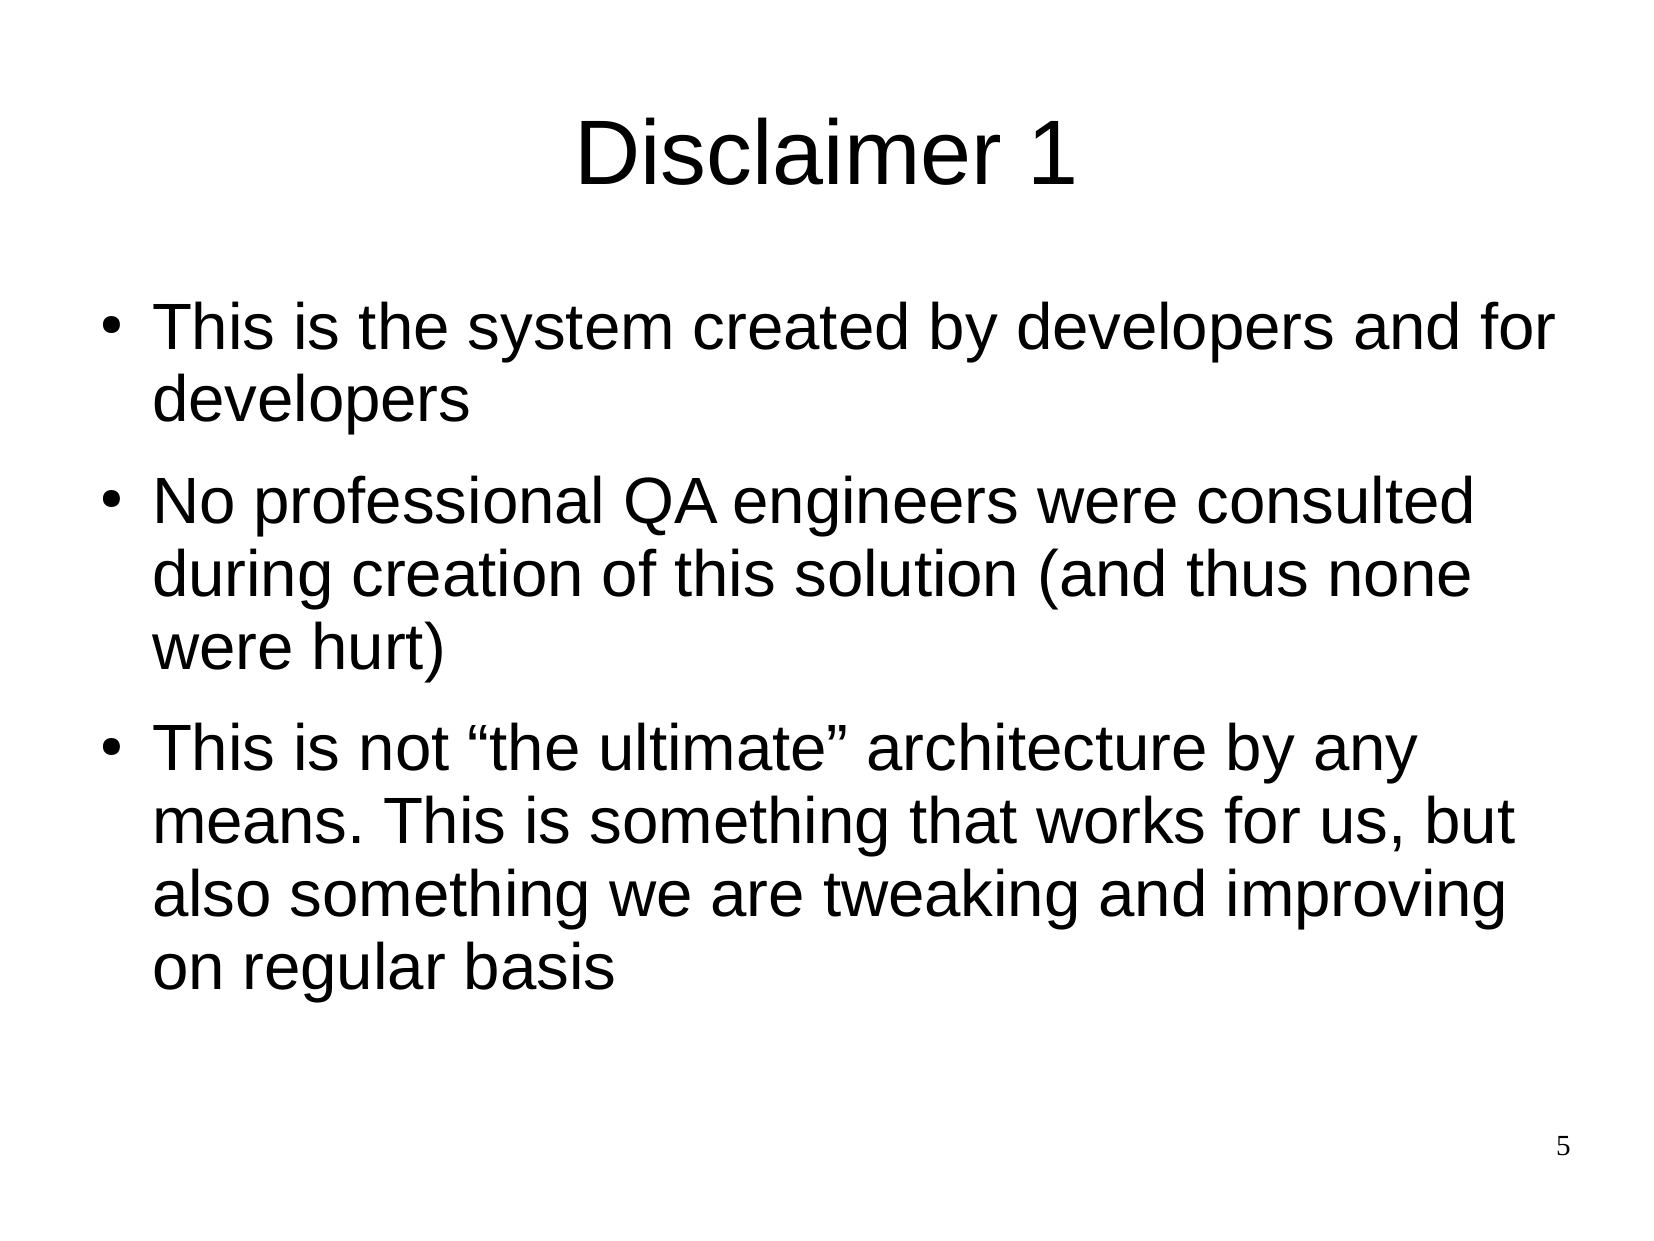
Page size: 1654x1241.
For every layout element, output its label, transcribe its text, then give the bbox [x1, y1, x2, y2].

list This is the system created by developers and for developers No professional QA engineers were consulted during creation of this solution (and thus none were hurt) This is not “the ultimate” architecture by any means. This is something that works for us, but also something we are tweaking and improving on regular basis [82, 290, 1571, 1010]
title Disclaimer 1 [82, 49, 1571, 257]
